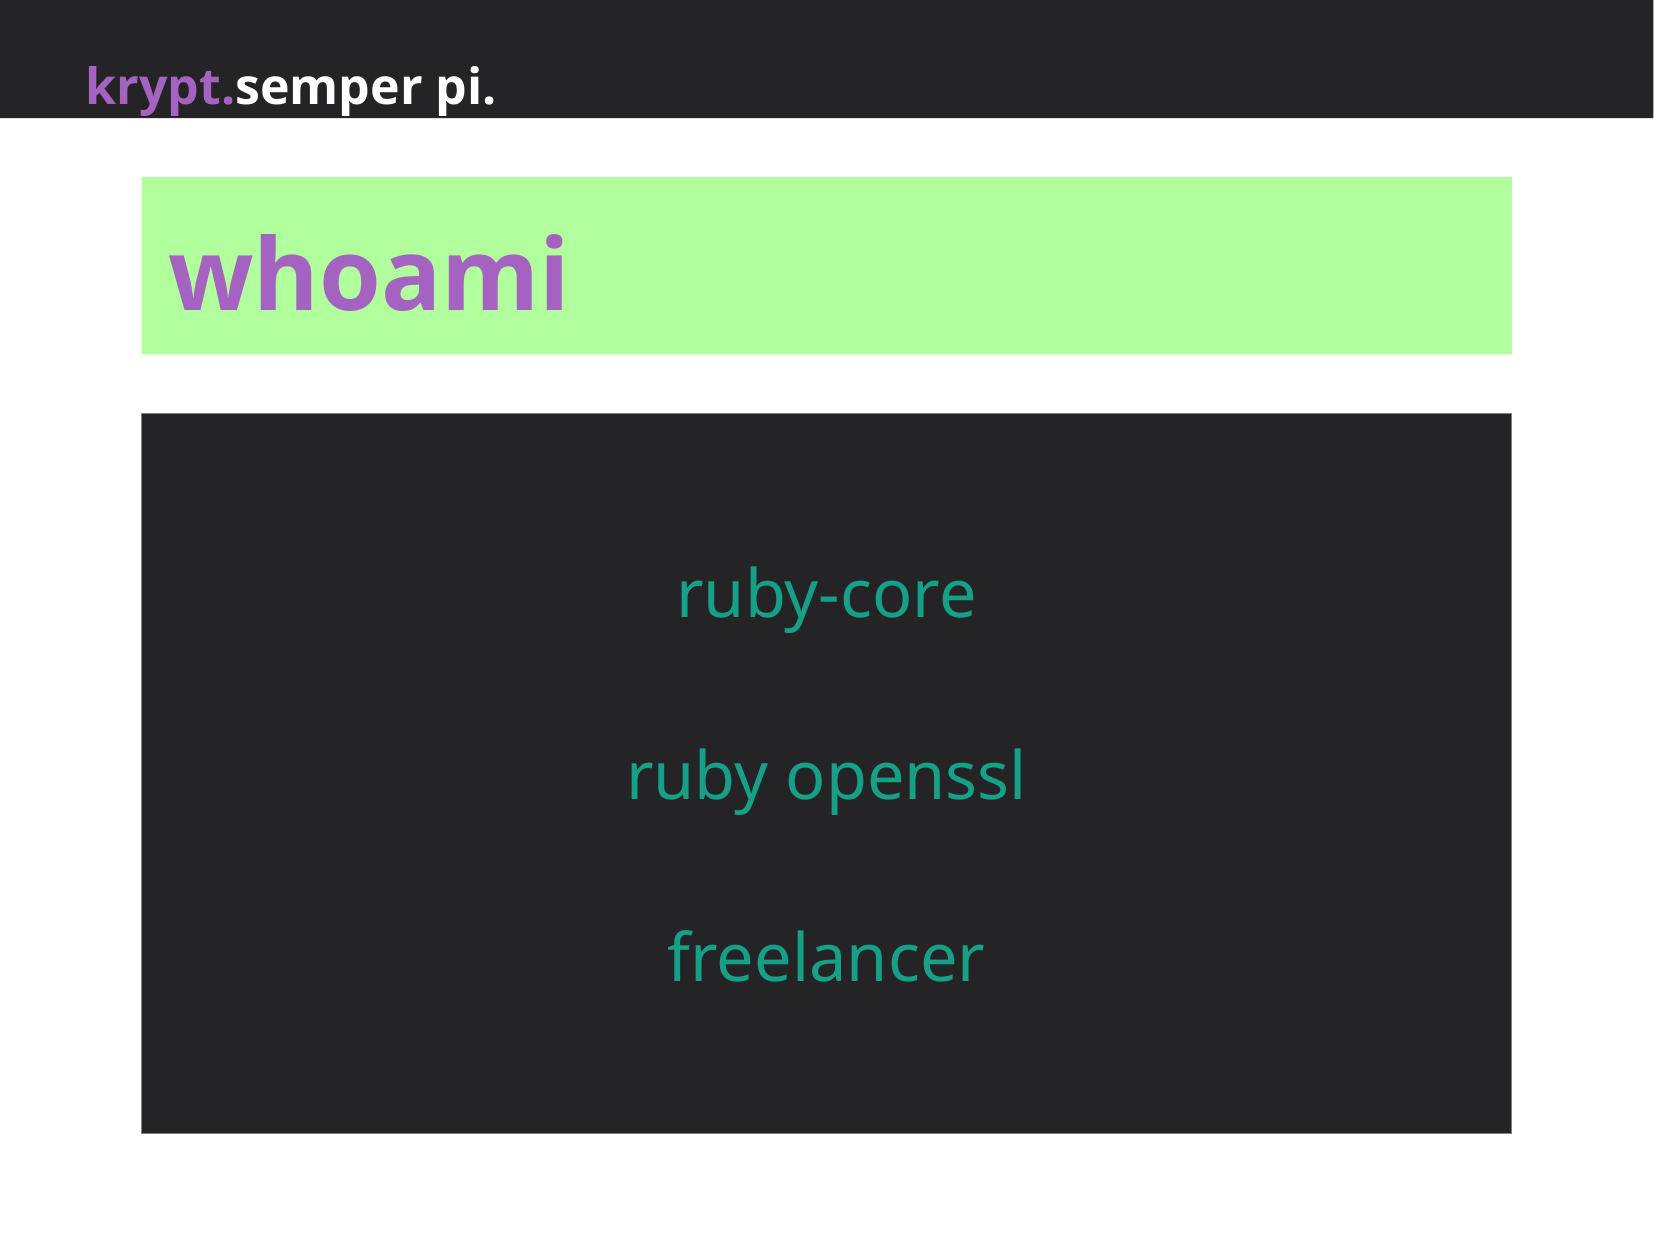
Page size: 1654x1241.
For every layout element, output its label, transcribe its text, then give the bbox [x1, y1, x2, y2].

text_box [141, 177, 1512, 355]
text_box [0, 0, 1654, 119]
text_box krypt.semper pi. [70, 43, 544, 119]
text_box [165, 531, 1441, 1087]
text_box ruby-core ruby openssl freelancer [141, 413, 1512, 1134]
text_box whoami [153, 195, 981, 331]
